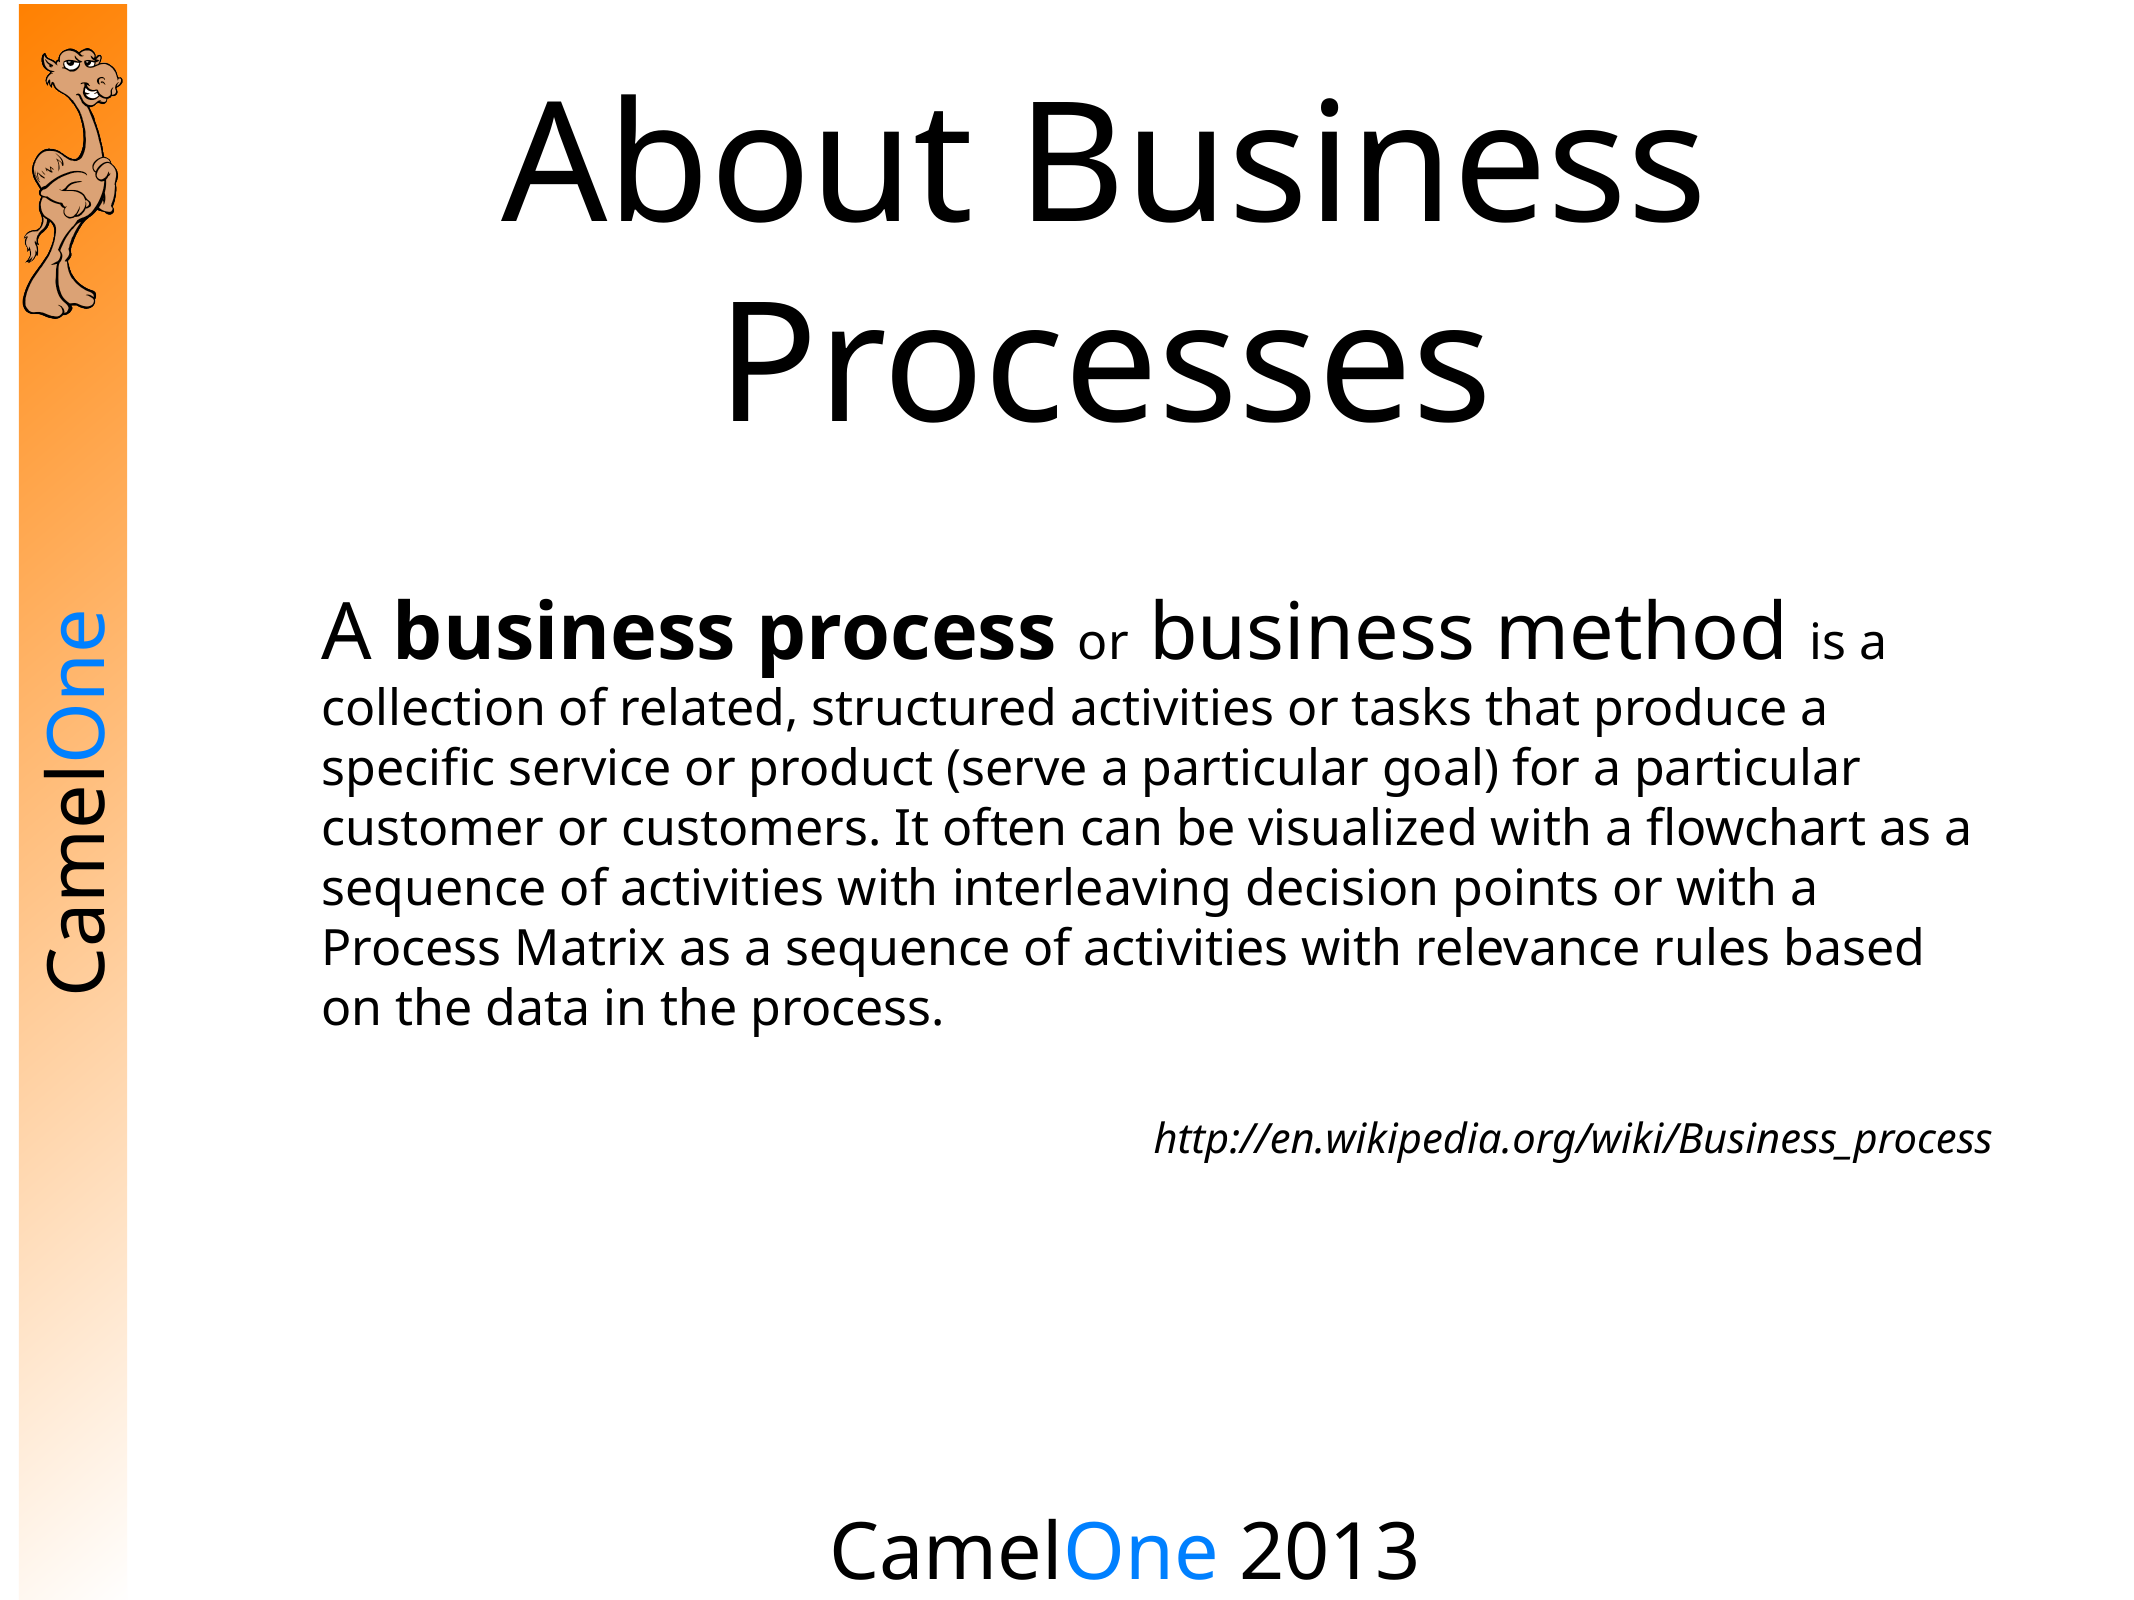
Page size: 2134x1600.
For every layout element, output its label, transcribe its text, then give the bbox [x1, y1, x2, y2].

list A business process or business method is a collection of related, structured activities or tasks that produce a specific service or product (serve a particular goal) for a particular customer or customers. It often can be visualized with a flowchart as a sequence of activities with interleaving decision points or with a Process Matrix as a sequence of activities with relevance rules based on the data in the process. http://en.wikipedia.org/wiki/Business_process [198, 620, 2002, 1307]
picture [22, 48, 123, 319]
title About Business Processes [228, 46, 1981, 464]
title Q&A [18, 339, 128, 433]
